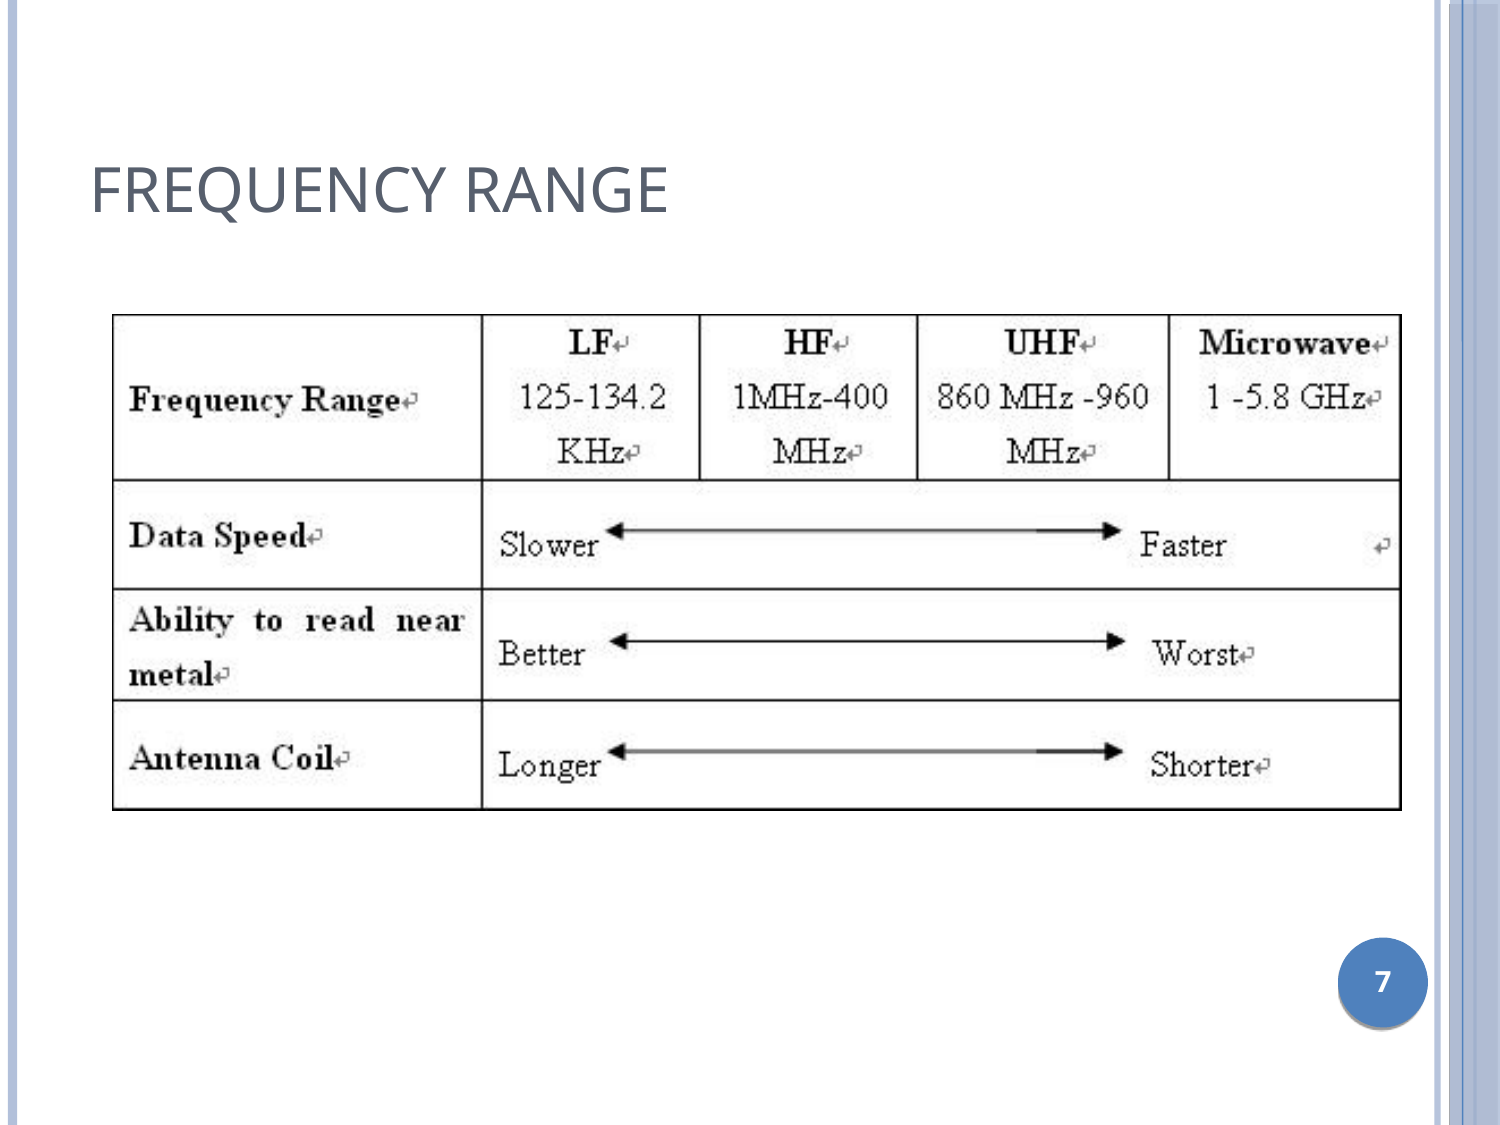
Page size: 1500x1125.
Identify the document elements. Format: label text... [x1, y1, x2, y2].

text_box Frequency Range [74, 45, 1300, 233]
picture [112, 314, 1402, 811]
text_box <number> [1333, 940, 1434, 1027]
